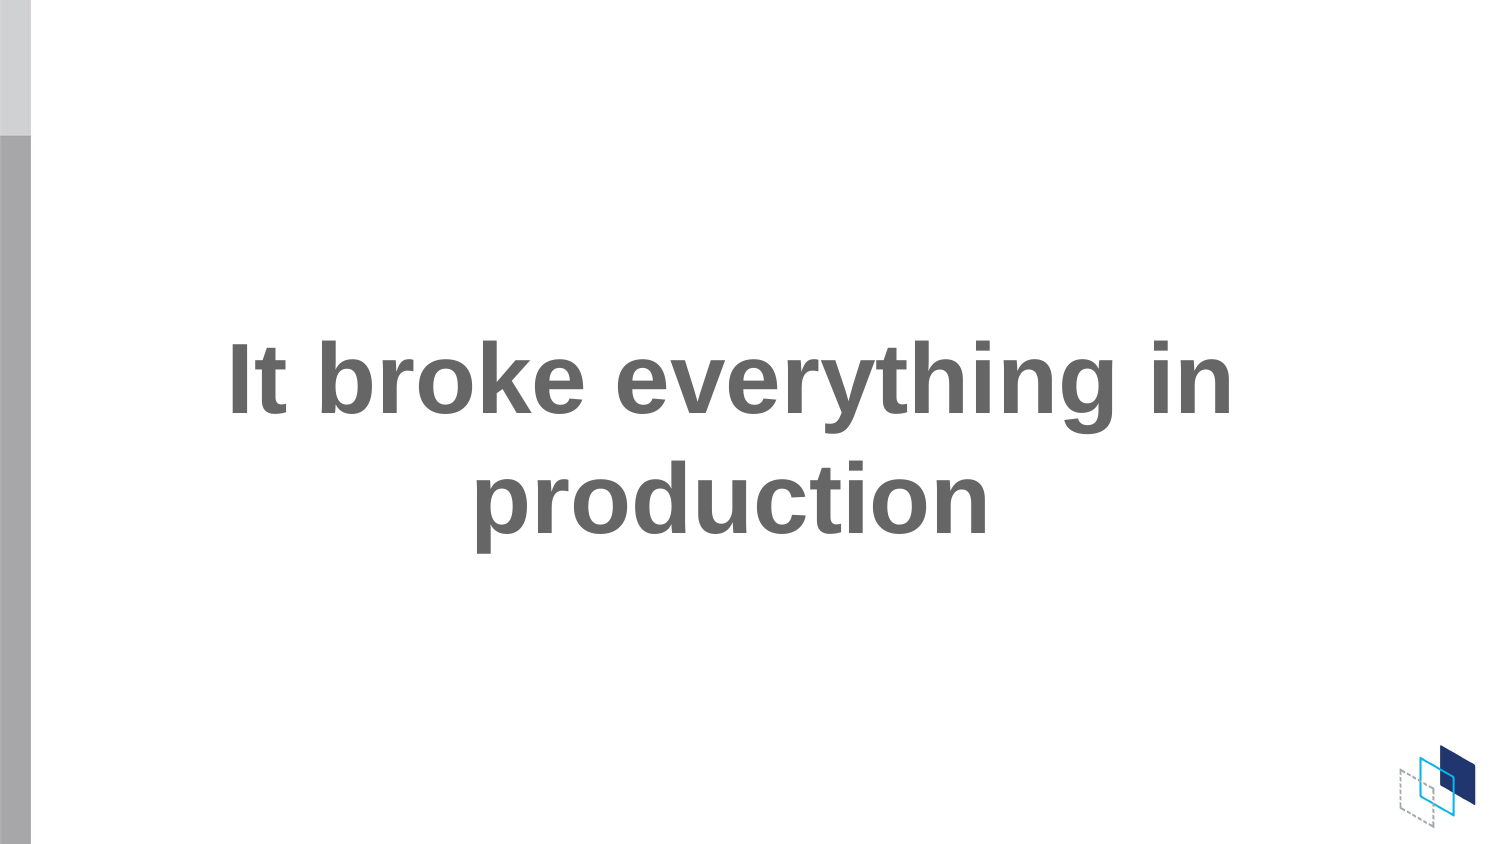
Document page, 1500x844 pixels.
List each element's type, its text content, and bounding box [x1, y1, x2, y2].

list It broke everything in production [75, 127, 1389, 739]
picture [0, 0, 37, 844]
picture [1388, 738, 1486, 836]
